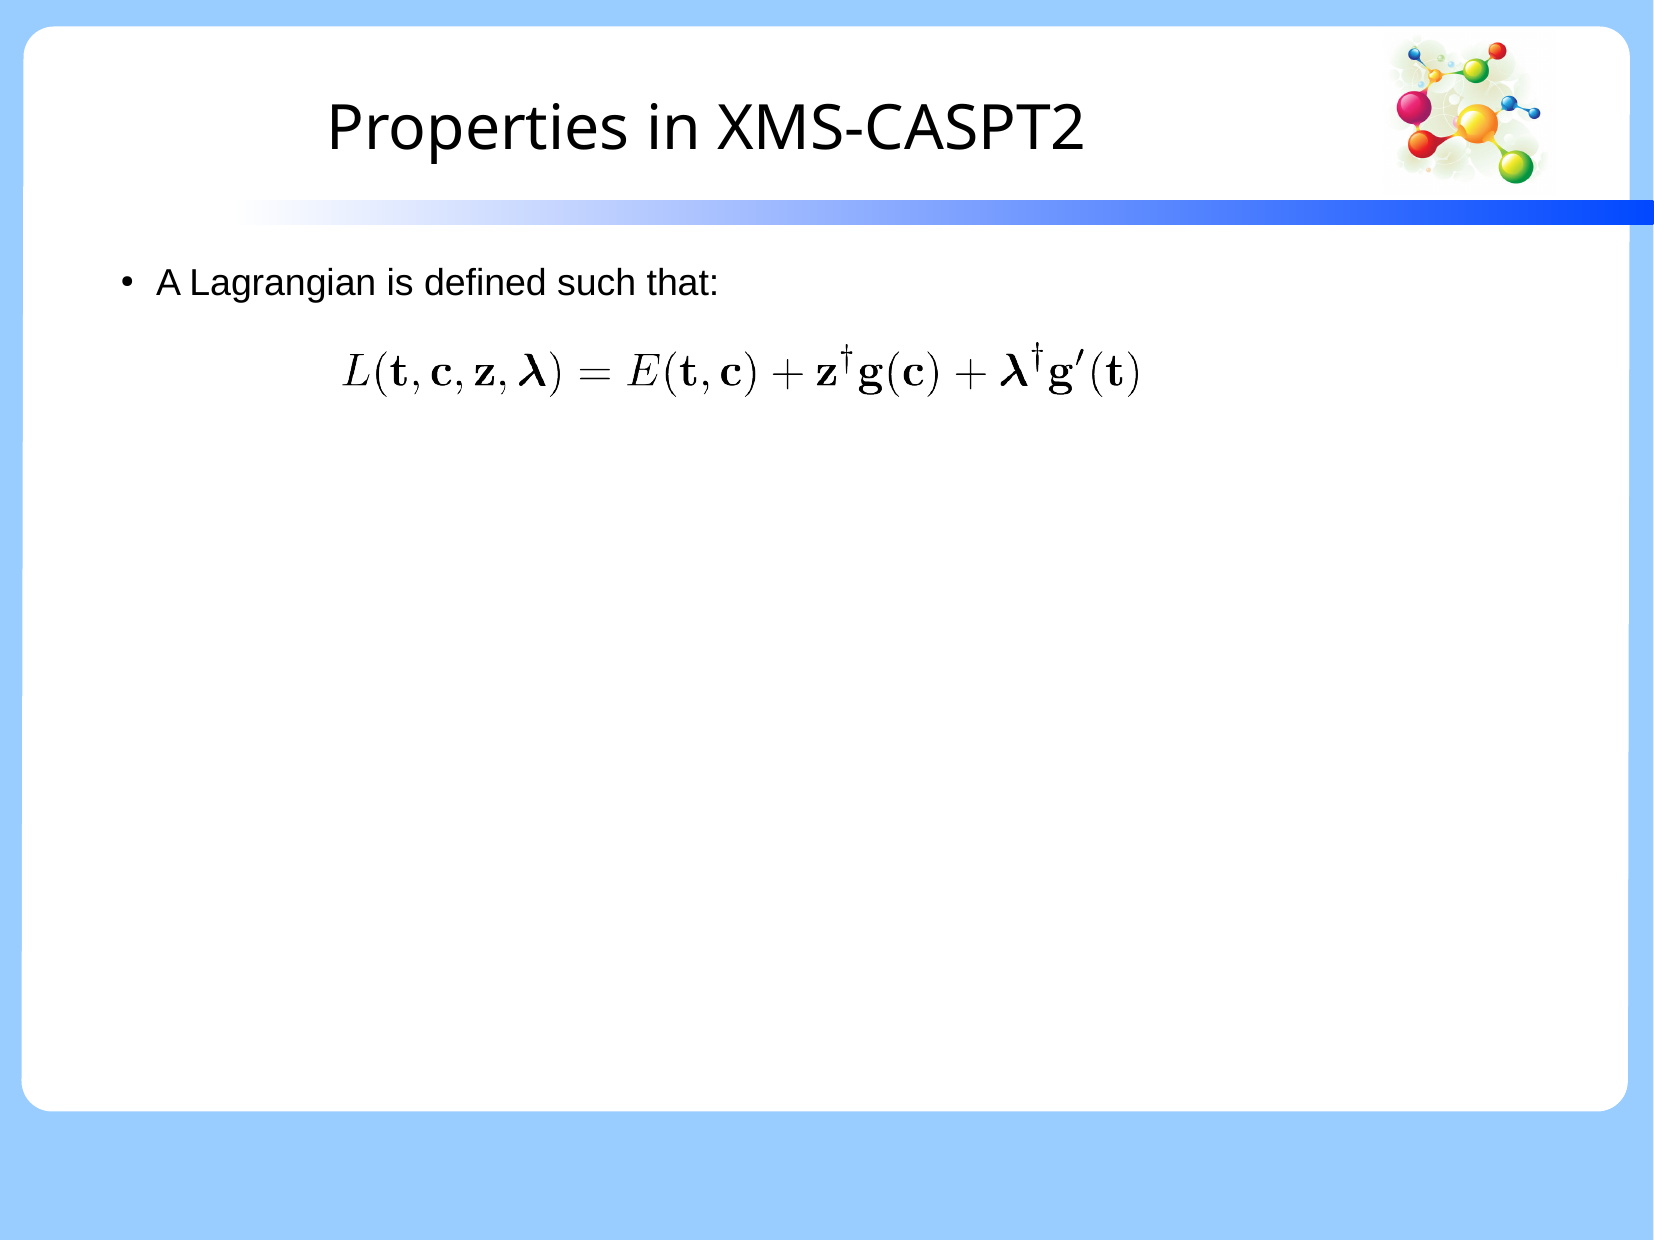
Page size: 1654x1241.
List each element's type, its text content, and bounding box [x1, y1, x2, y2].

table_cell [873, 201, 877, 224]
title Properties in XMS-CASPT2 [82, 49, 1332, 201]
picture [342, 342, 1138, 397]
text_box A Lagrangian is defined such that: [105, 253, 1456, 647]
picture [1382, 29, 1556, 195]
table_cell [956, 201, 961, 224]
